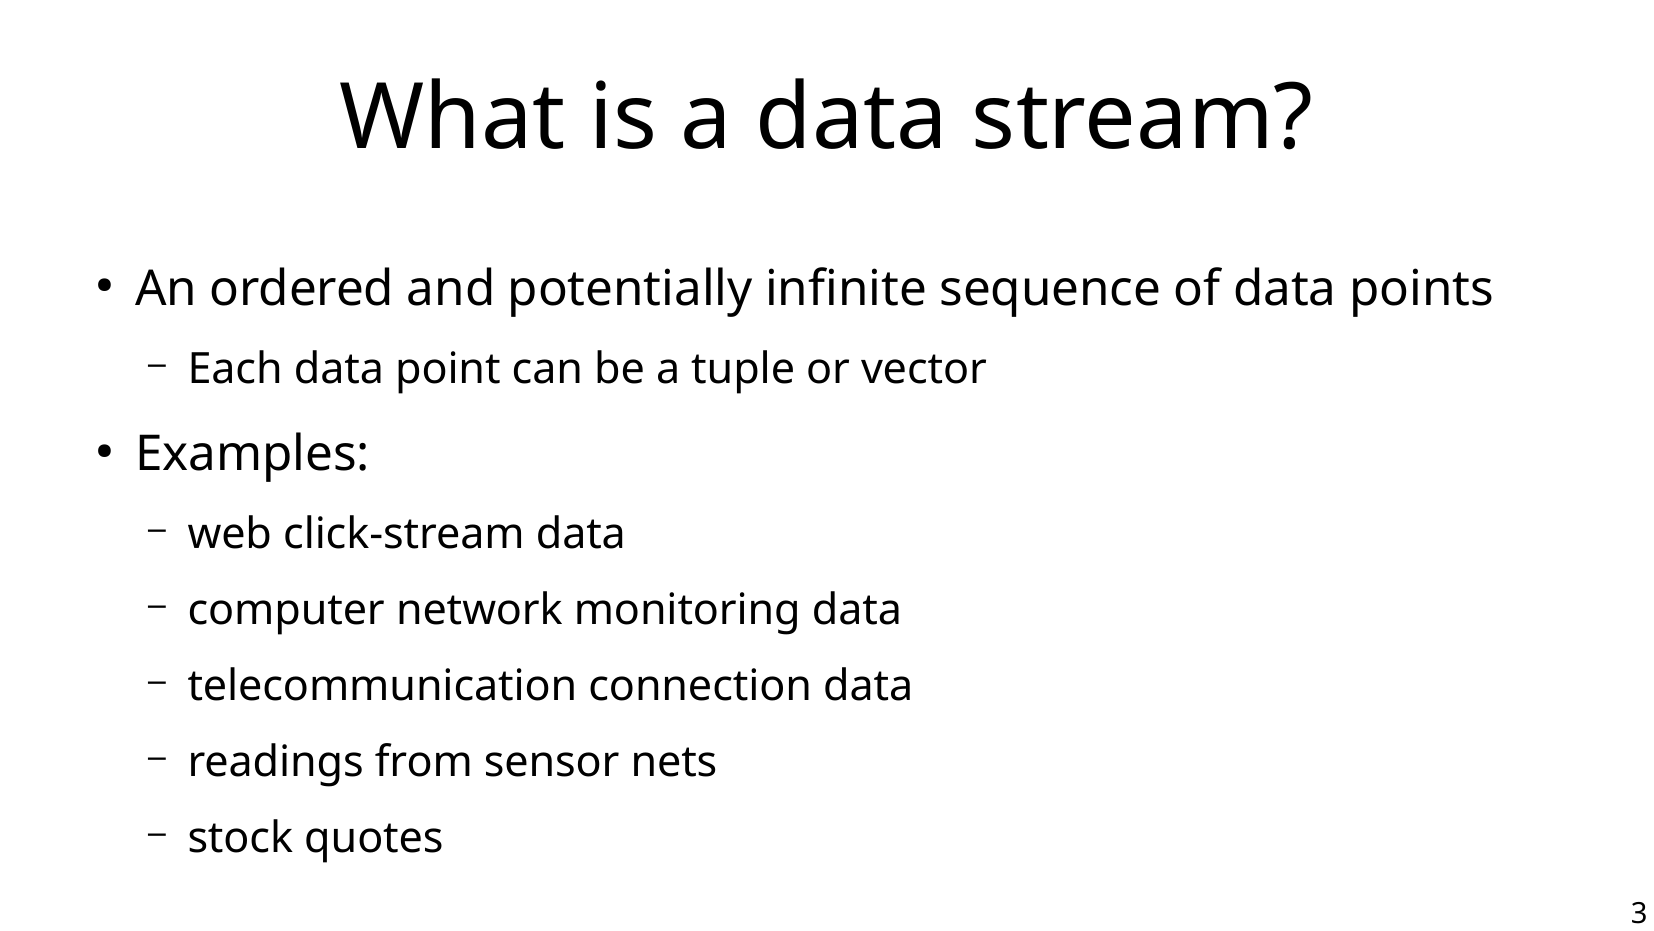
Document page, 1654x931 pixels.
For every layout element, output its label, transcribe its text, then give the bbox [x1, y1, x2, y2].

title What is a data stream? [82, 1, 1571, 226]
list An ordered and potentially infinite sequence of data points Each data point can be a tuple or vector Examples: web click-stream data computer network monitoring data telecommunication connection data readings from sensor nets stock quotes [82, 253, 1571, 878]
